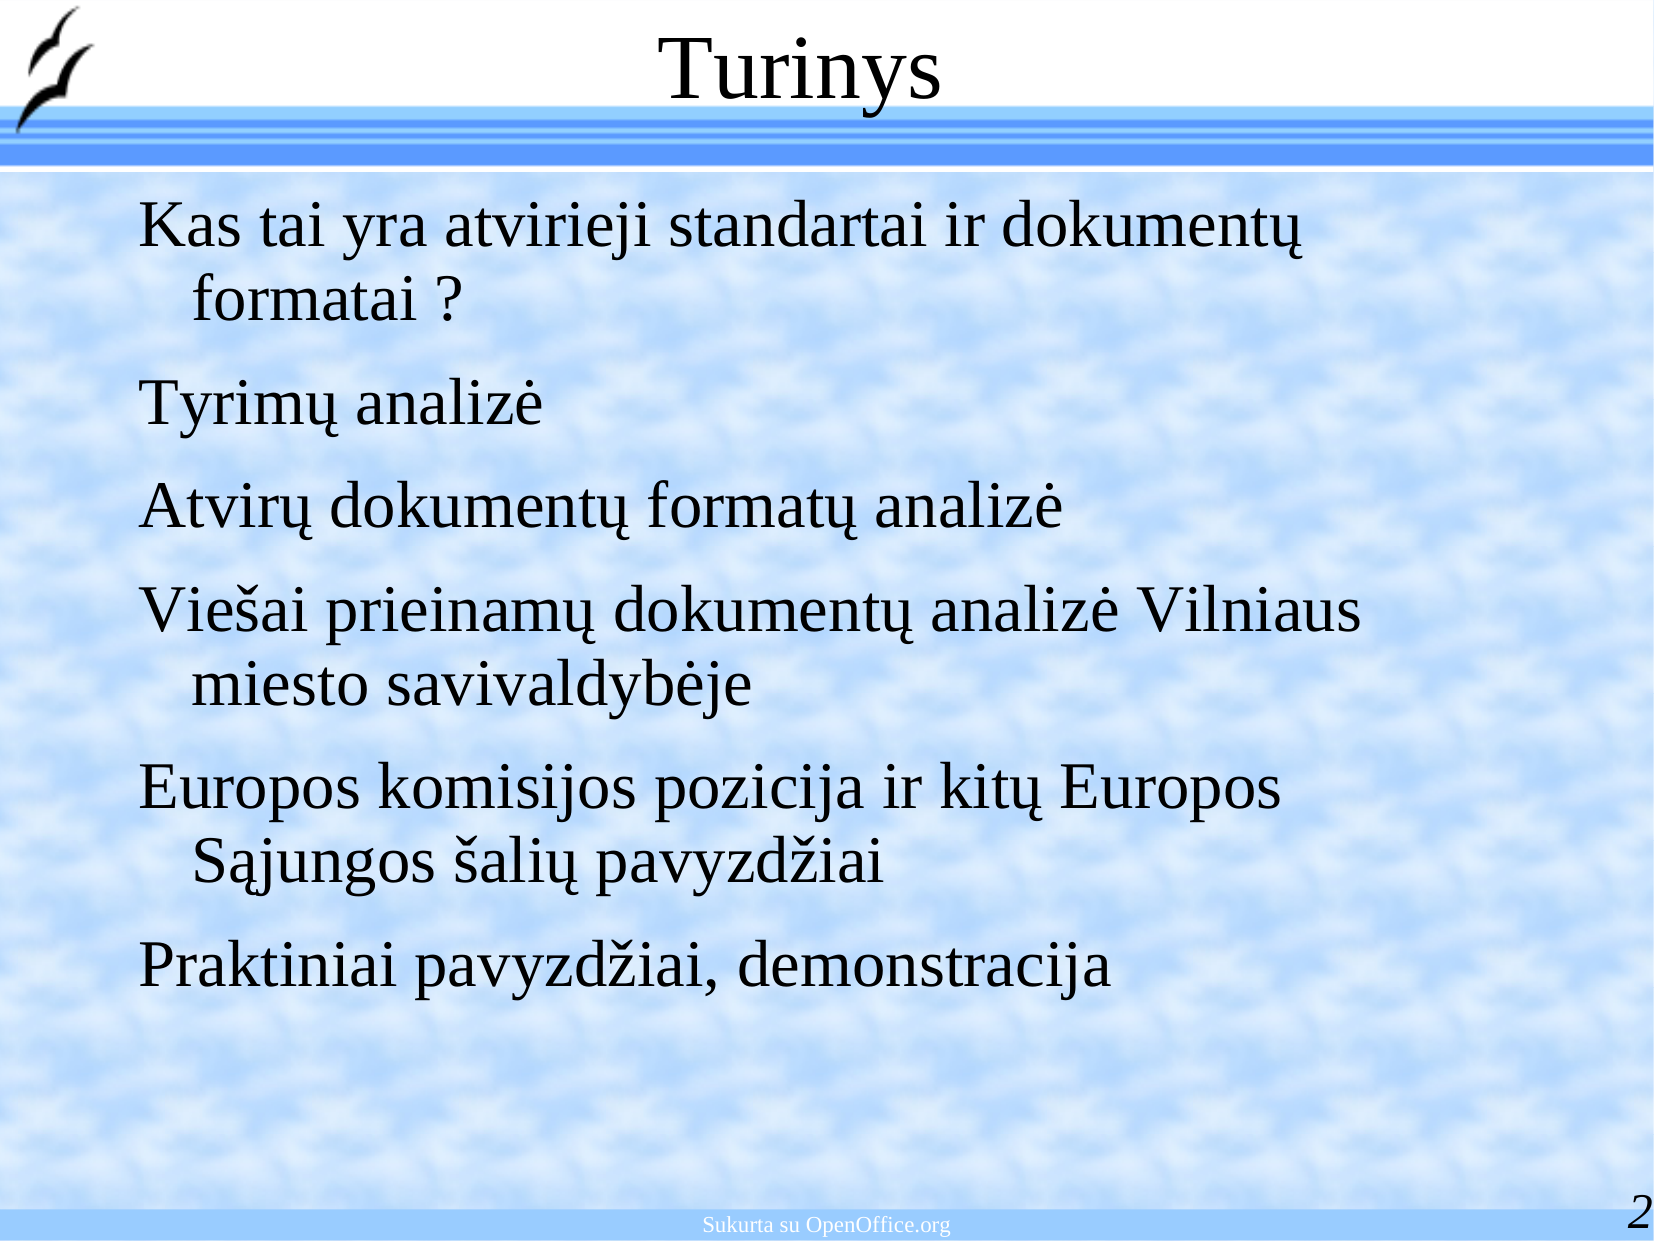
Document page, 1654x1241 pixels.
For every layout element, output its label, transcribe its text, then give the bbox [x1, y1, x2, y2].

title Turinys [94, 0, 1507, 137]
picture [0, 0, 1654, 1209]
list Kas tai yra atvirieji standartai ir dokumentų formatai ? Tyrimų analizė Atvirų dokumentų formatų analizė Viešai prieinamų dokumentų analizė Vilniaus miesto savivaldybėje Europos komisijos pozicija ir kitų Europos Sąjungos šalių pavyzdžiai Praktiniai pavyzdžiai, demonstracija [120, 187, 1533, 1195]
